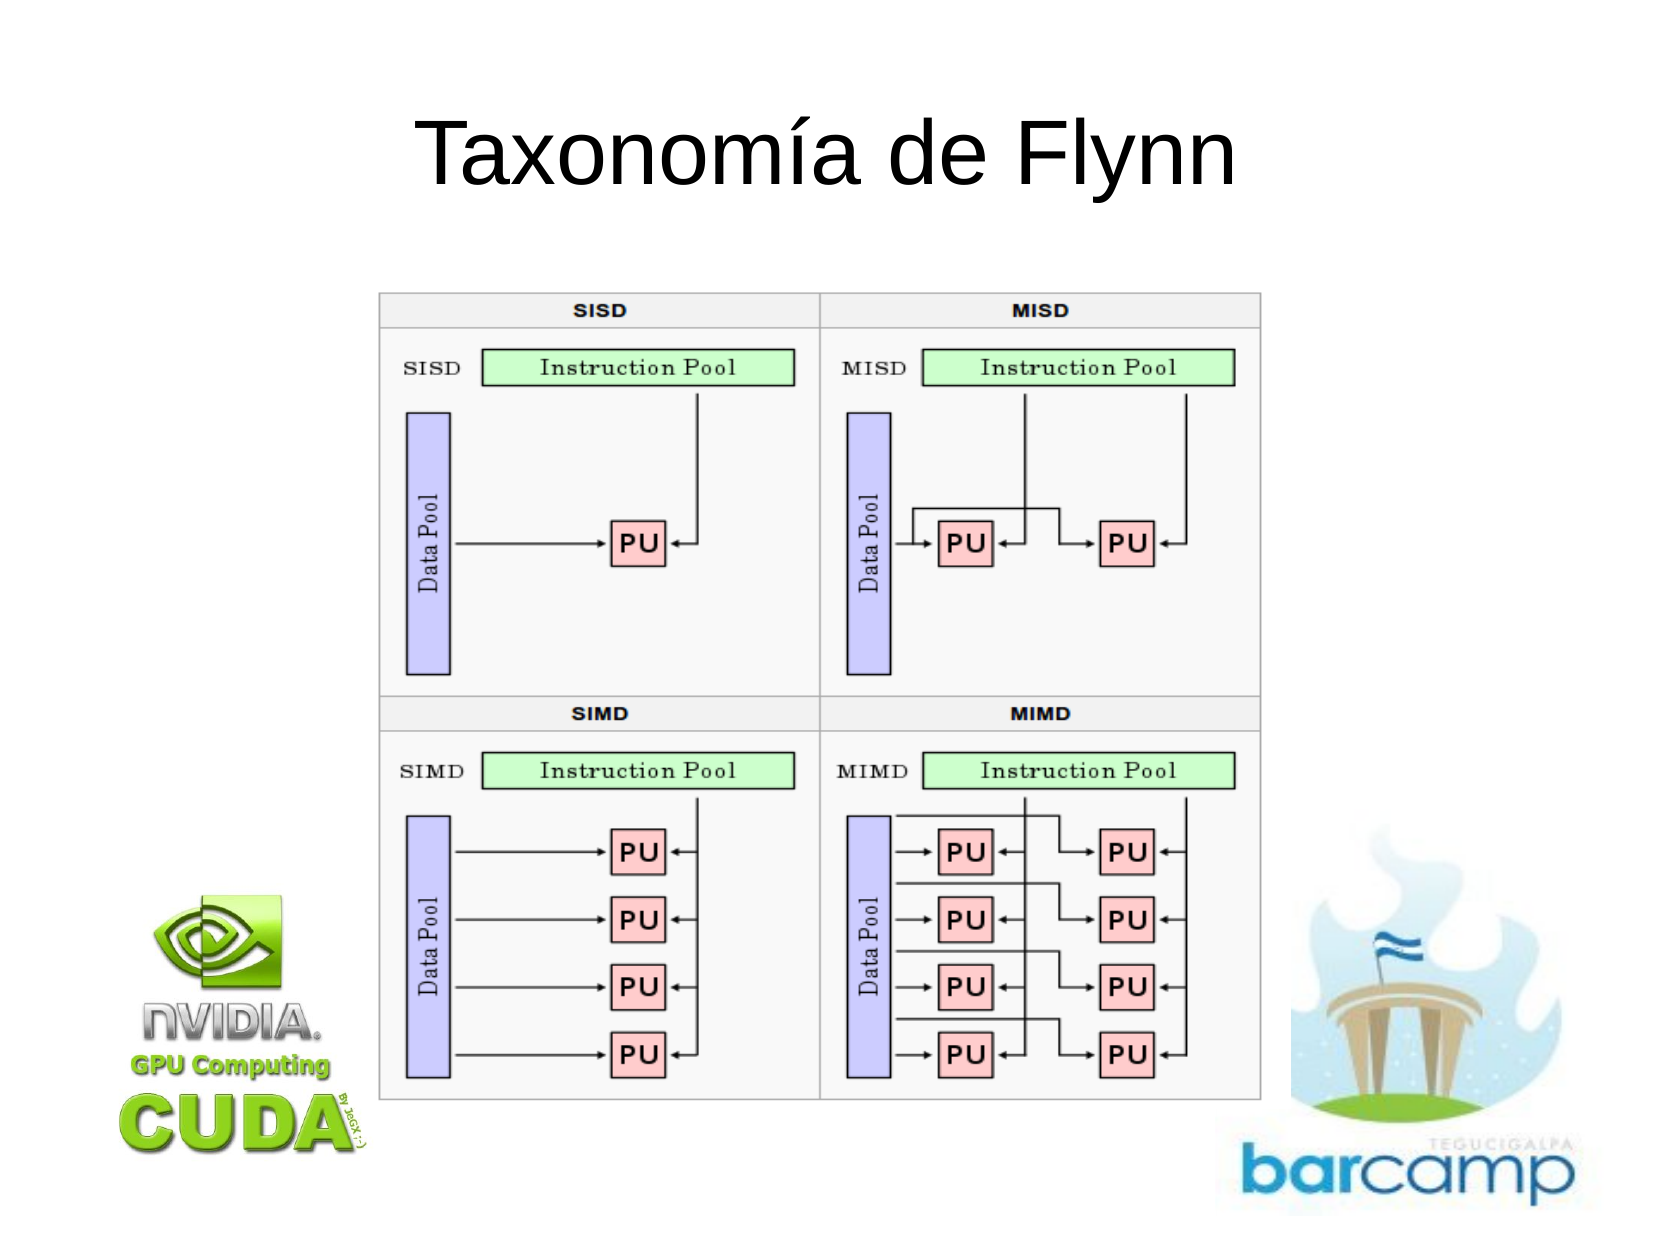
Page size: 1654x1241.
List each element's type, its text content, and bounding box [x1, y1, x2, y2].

picture [82, 284, 1606, 1216]
title Taxonomía de Flynn [82, 49, 1571, 257]
